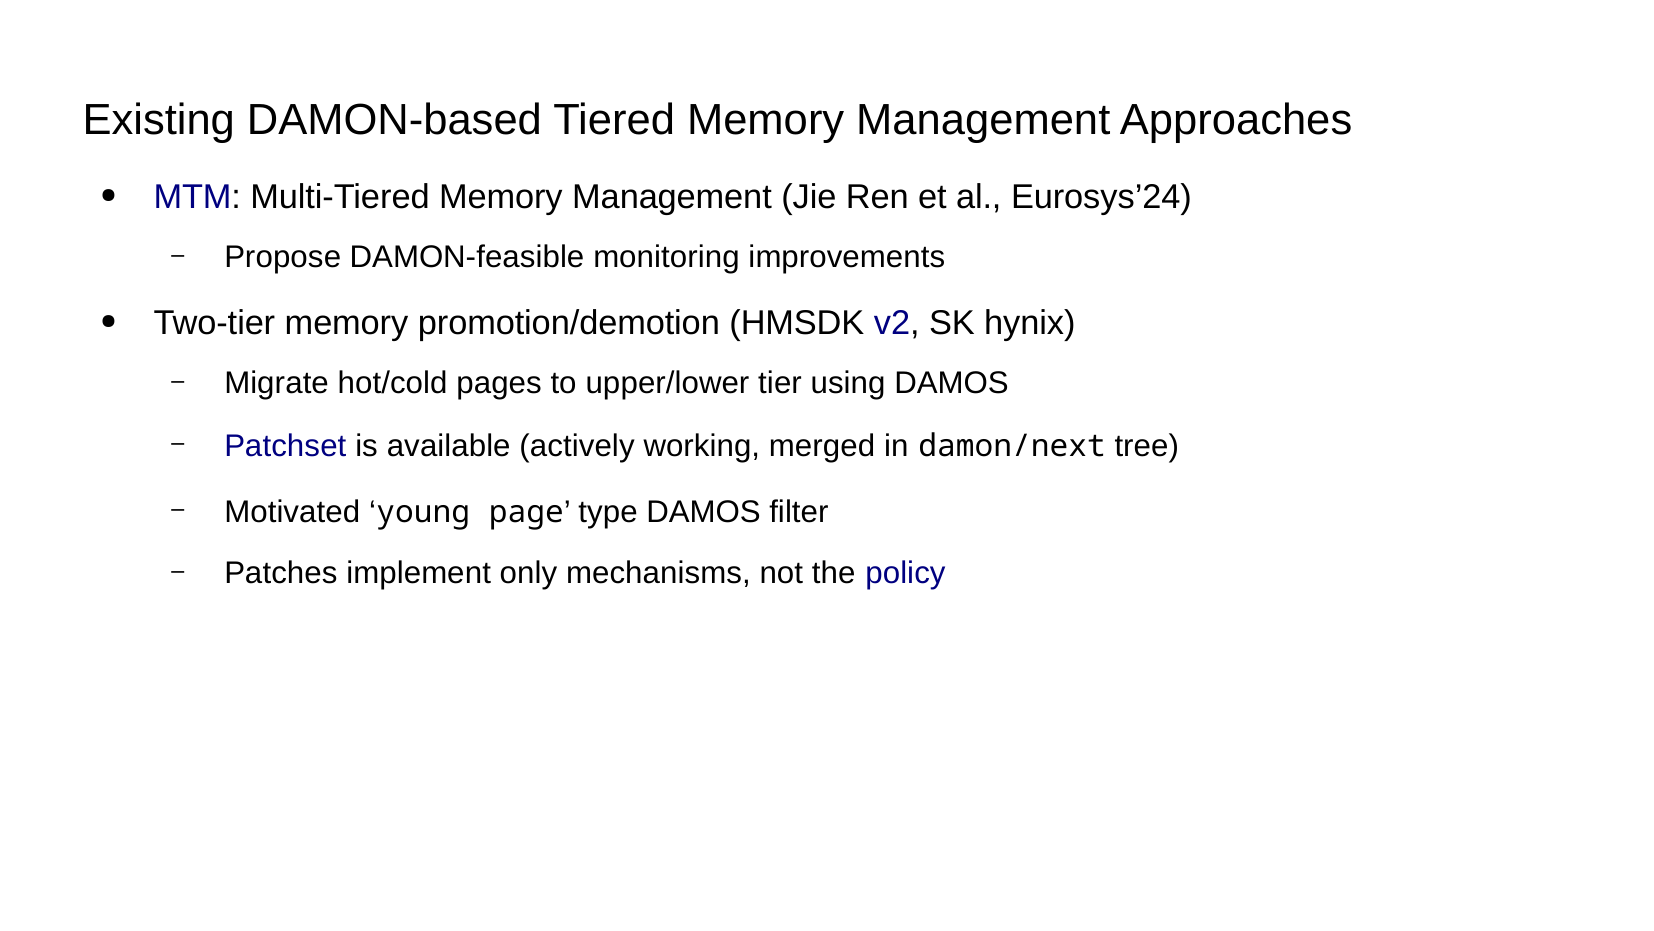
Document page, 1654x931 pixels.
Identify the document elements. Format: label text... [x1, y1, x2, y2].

list MTM: Multi-Tiered Memory Management (Jie Ren et al., Eurosys’24) Propose DAMON-feasible monitoring improvements Two-tier memory promotion/demotion (HMSDK v2, SK hynix) Migrate hot/cold pages to upper/lower tier using DAMOS Patchset is available (actively working, merged in damon/next tree) Motivated ‘young page’ type DAMOS filter Patches implement only mechanisms, not the policy [82, 177, 1571, 833]
title Existing DAMON-based Tiered Memory Management Approaches [82, 81, 1571, 157]
